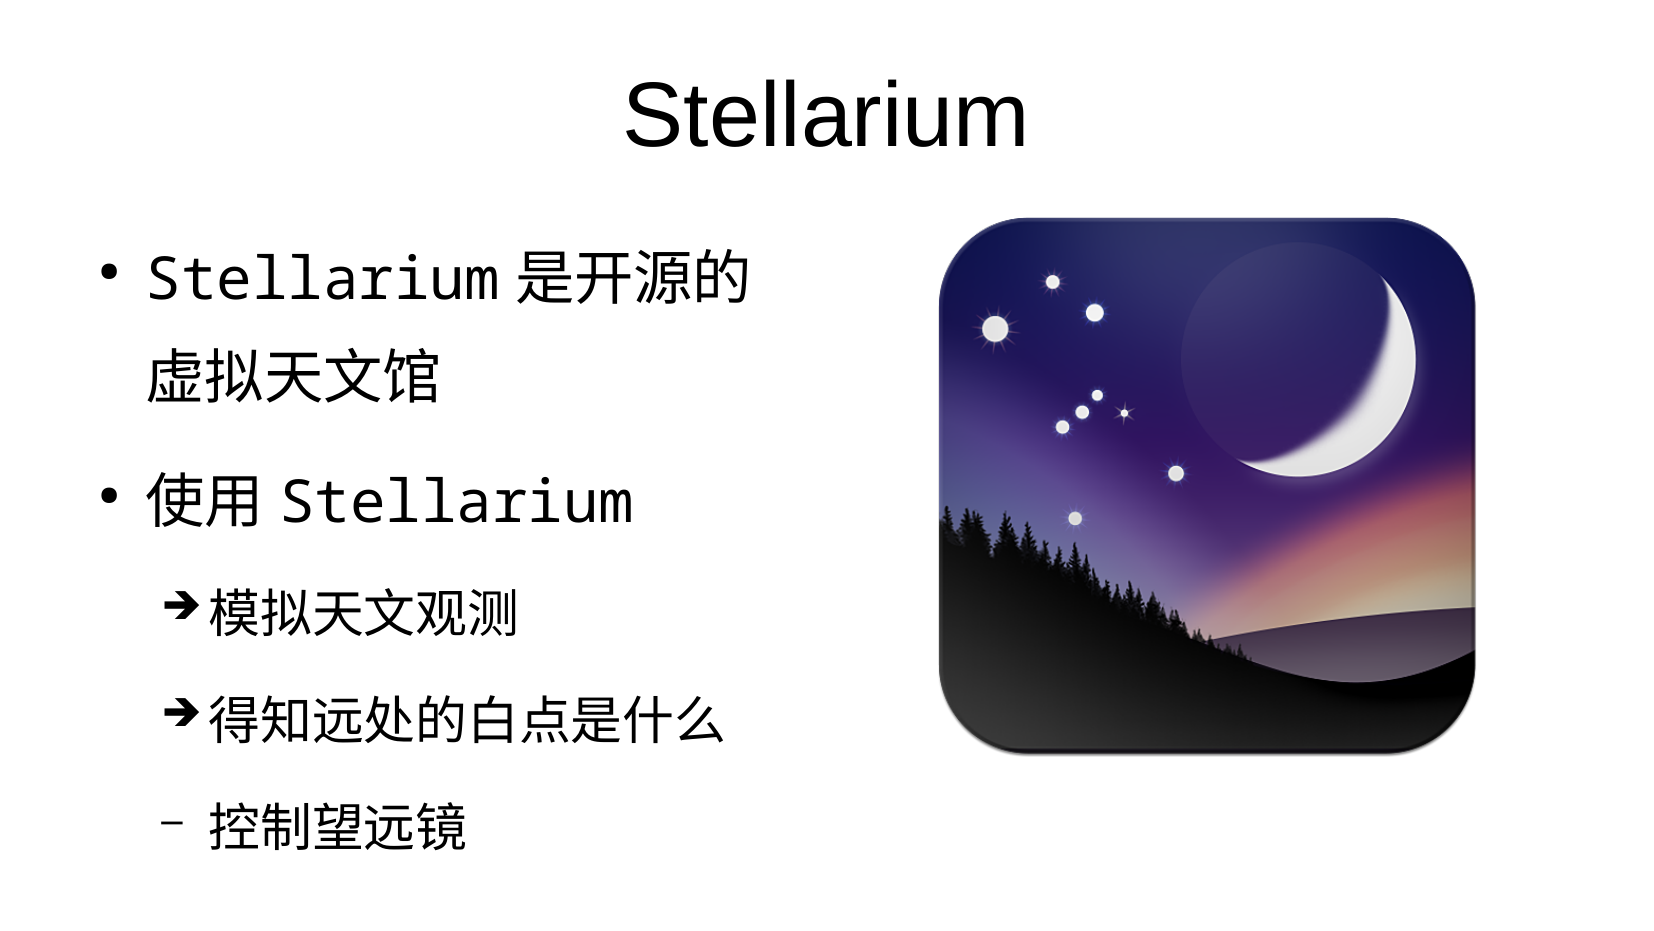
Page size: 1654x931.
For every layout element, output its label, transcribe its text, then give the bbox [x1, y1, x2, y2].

list Stellarium是开源的虚拟天文馆 使用Stellarium 模拟天文观测 得知远处的白点是什么 控制望远镜 [82, 217, 809, 863]
picture [938, 217, 1479, 758]
title Stellarium [82, 37, 1571, 193]
